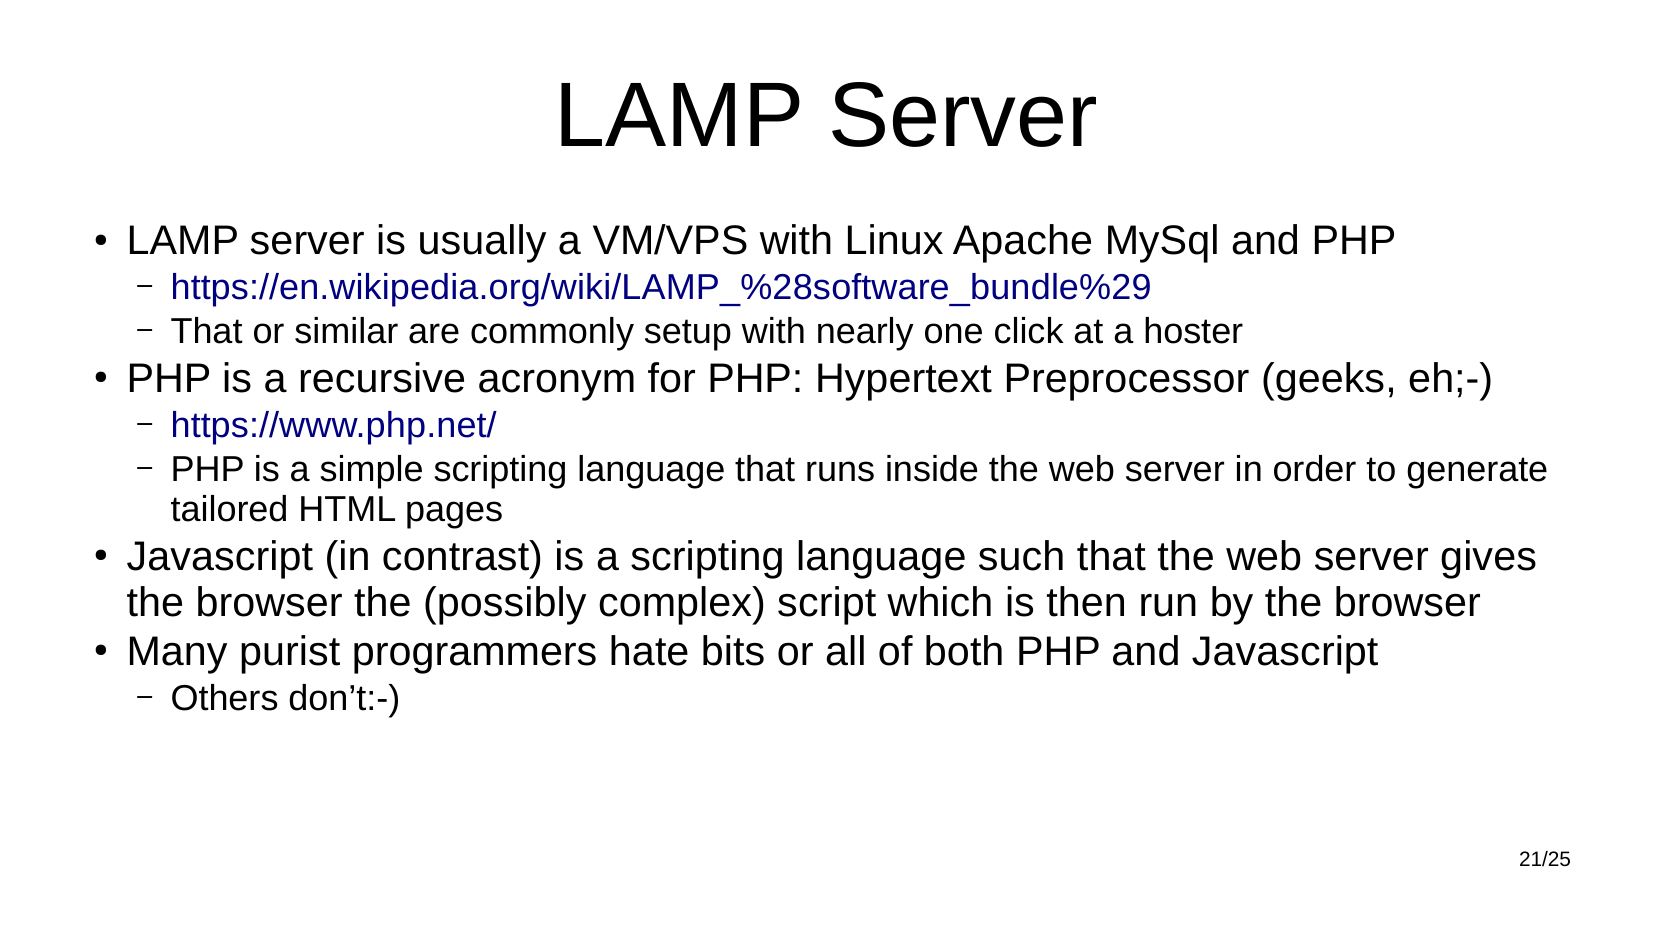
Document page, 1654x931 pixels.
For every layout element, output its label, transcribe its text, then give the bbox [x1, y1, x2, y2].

list LAMP server is usually a VM/VPS with Linux Apache MySql and PHP https://en.wikipedia.org/wiki/LAMP_%28software_bundle%29 That or similar are commonly setup with nearly one click at a hoster PHP is a recursive acronym for PHP: Hypertext Preprocessor (geeks, eh;-) https://www.php.net/ PHP is a simple scripting language that runs inside the web server in order to generate tailored HTML pages Javascript (in contrast) is a scripting language such that the web server gives the browser the (possibly complex) script which is then run by the browser Many purist programmers hate bits or all of both PHP and Javascript Others don’t:-) [82, 217, 1571, 758]
title LAMP Server [82, 37, 1571, 193]
